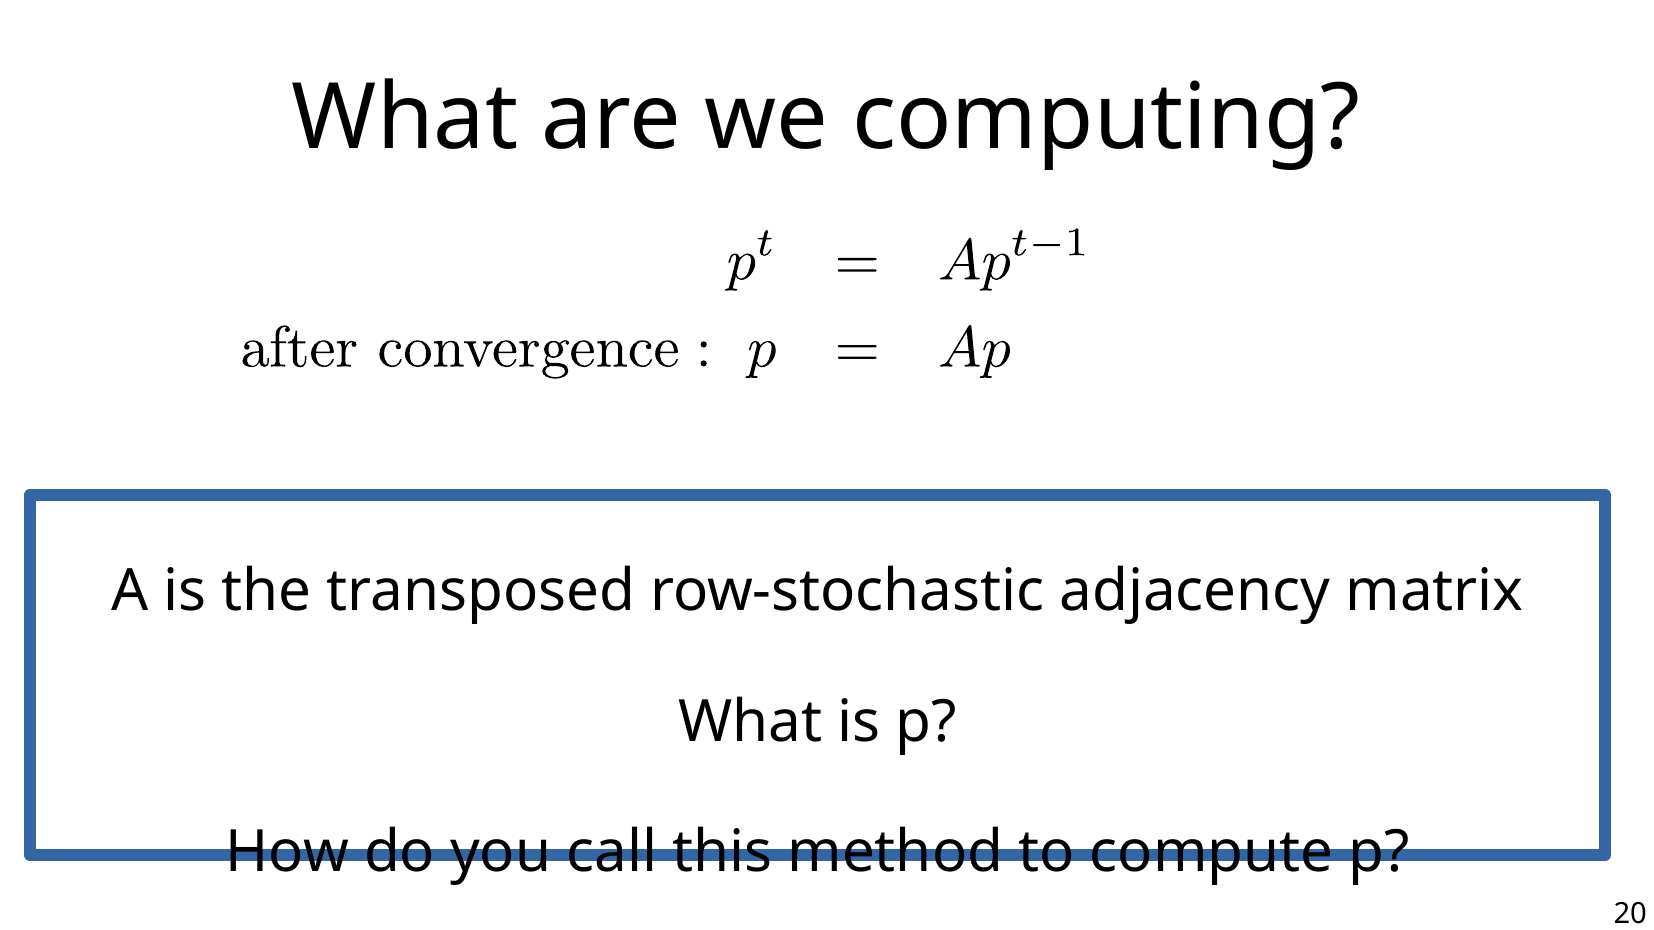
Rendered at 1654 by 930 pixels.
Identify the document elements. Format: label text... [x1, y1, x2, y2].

text_box A is the transposed row-stochastic adjacency matrix What is p? How do you call this method to compute p? [30, 494, 1606, 856]
text_box [240, 228, 1088, 379]
title What are we computing? [82, 1, 1571, 225]
